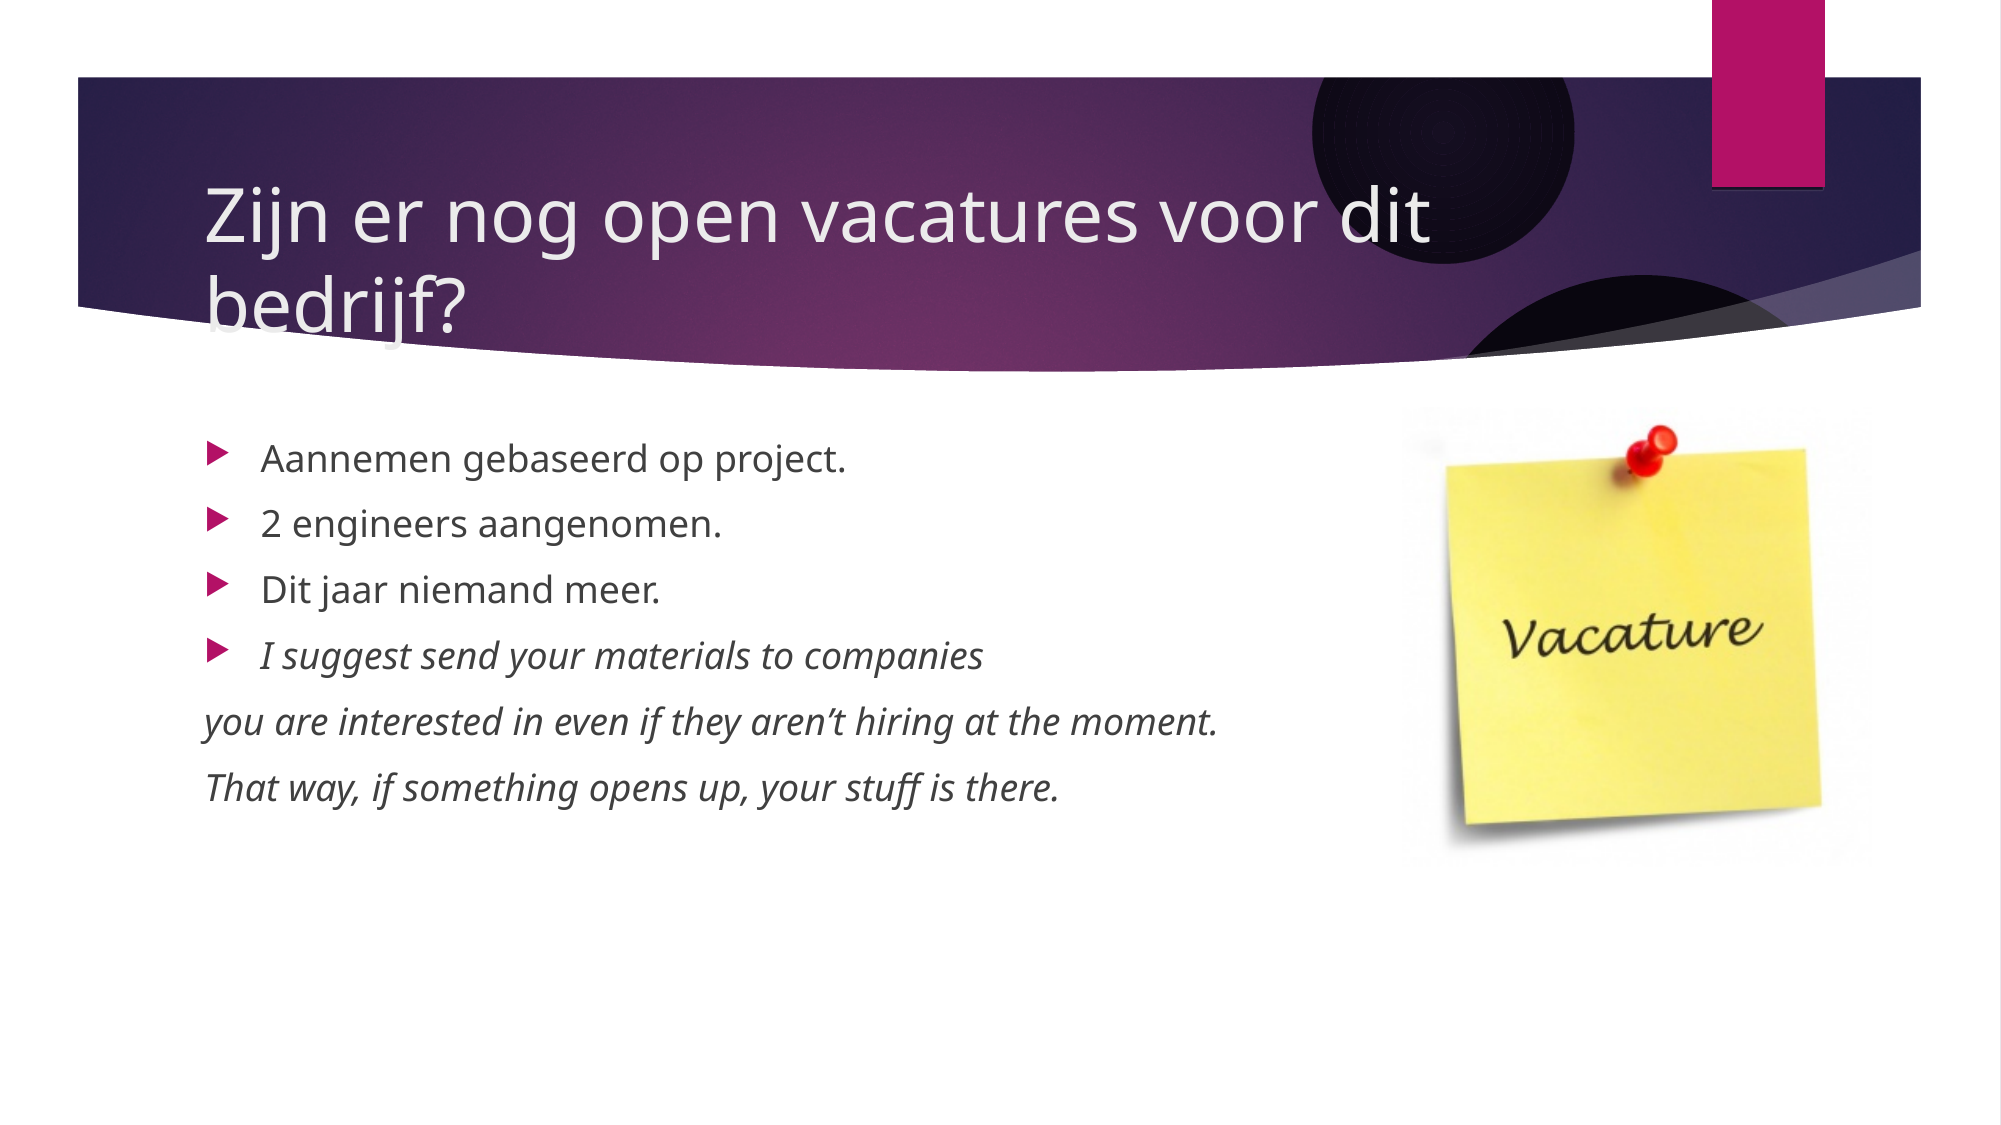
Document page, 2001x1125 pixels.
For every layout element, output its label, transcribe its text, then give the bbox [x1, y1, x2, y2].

title Zijn er nog open vacatures voor dit bedrijf? [189, 159, 1627, 276]
list Aannemen gebaseerd op project. 2 engineers aangenomen. Dit jaar niemand meer. I suggest send your materials to companies you are interested in even if they aren’t hiring at the moment. That way, if something opens up, your stuff is there. [189, 427, 1638, 988]
picture [1402, 407, 1872, 867]
